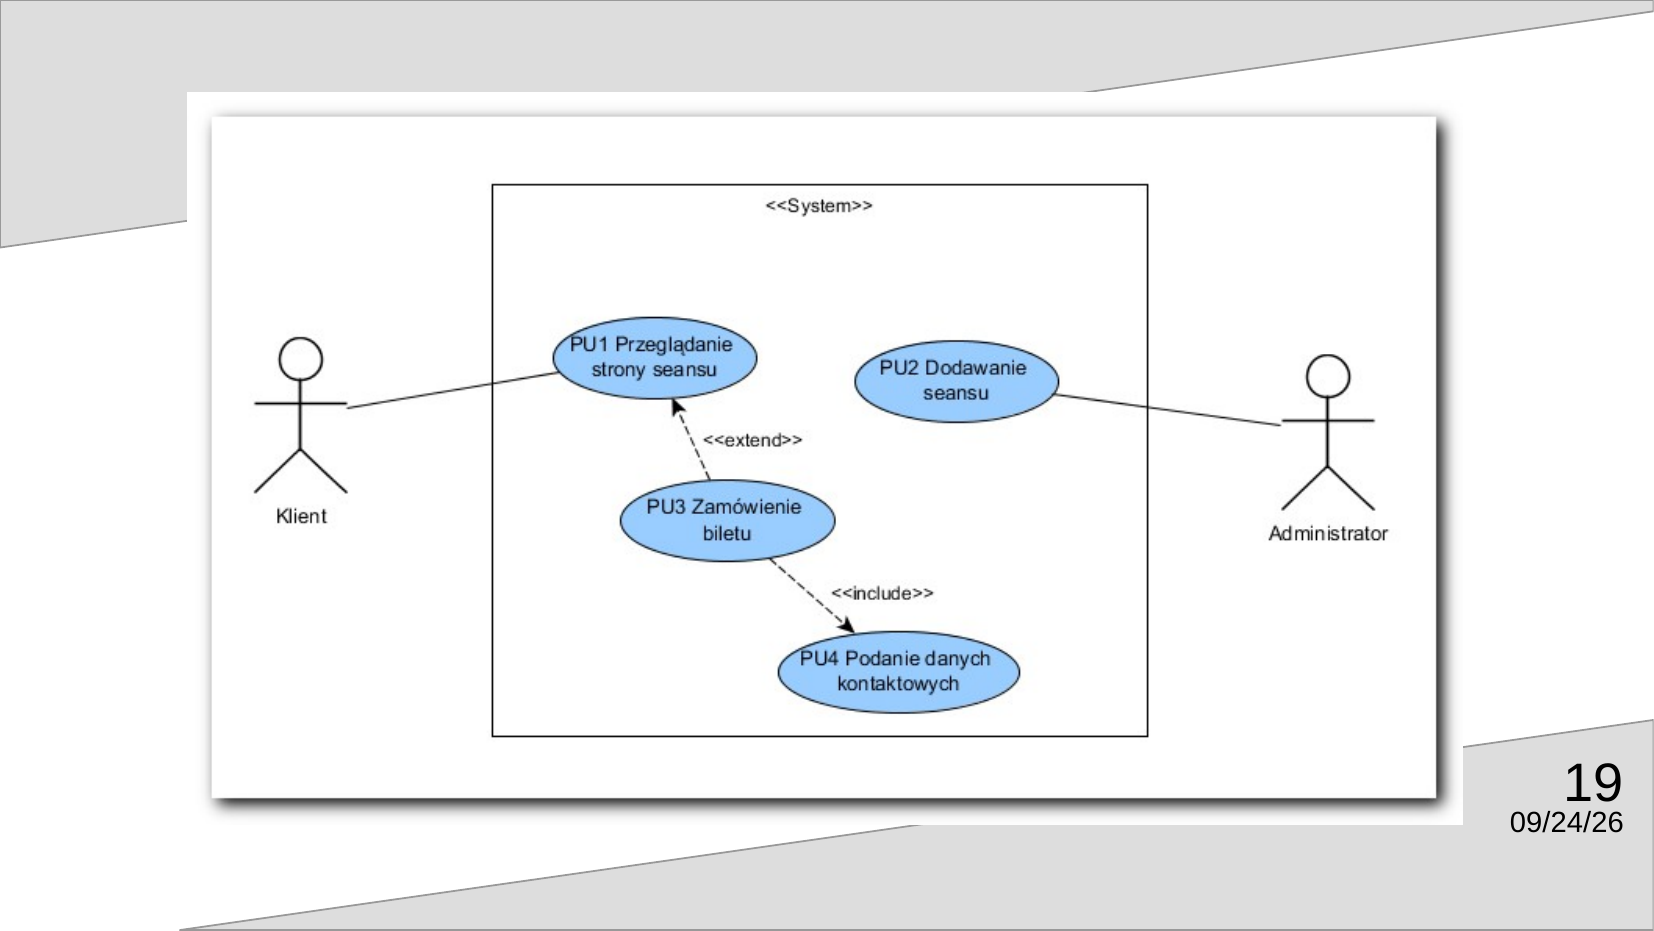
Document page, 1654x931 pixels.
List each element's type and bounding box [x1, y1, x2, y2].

picture [187, 92, 1463, 826]
